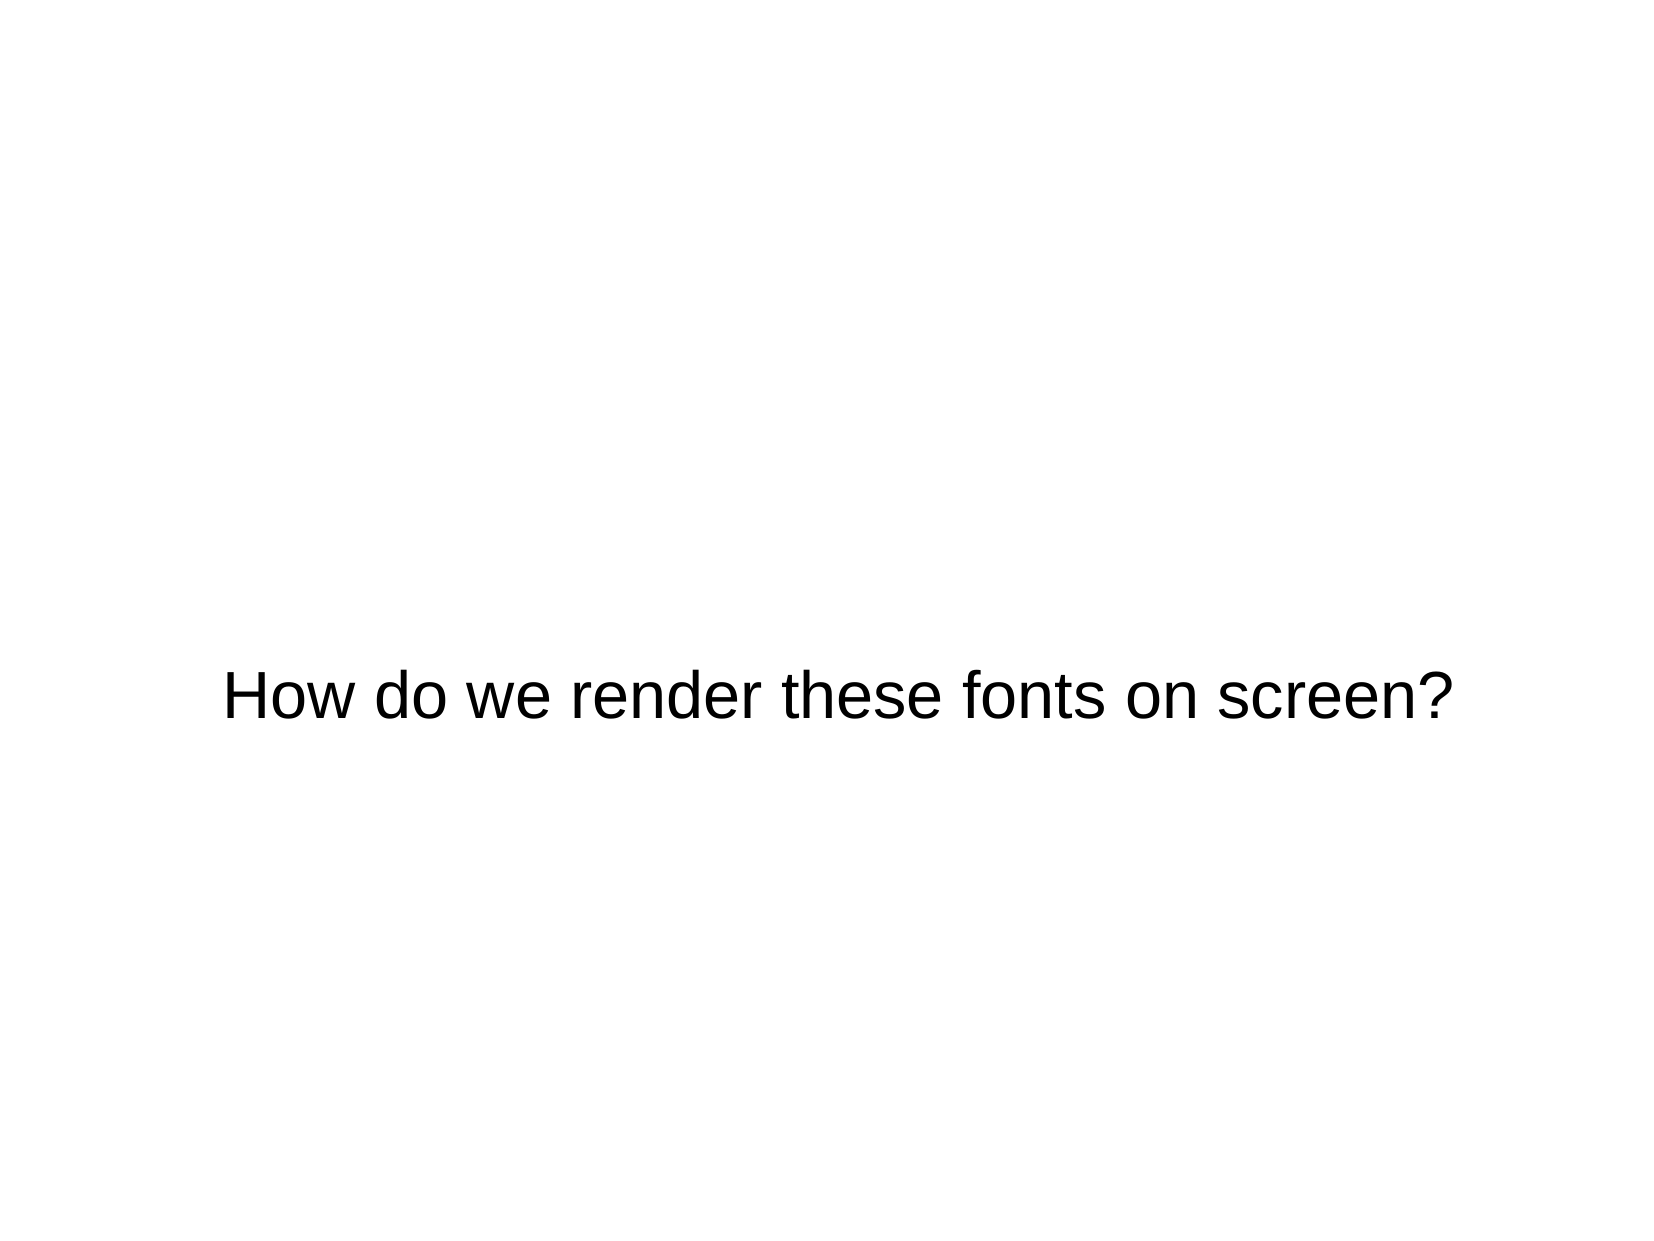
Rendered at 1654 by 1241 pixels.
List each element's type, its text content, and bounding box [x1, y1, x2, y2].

subtitle How do we render these fonts on screen? [25, 233, 1654, 1158]
